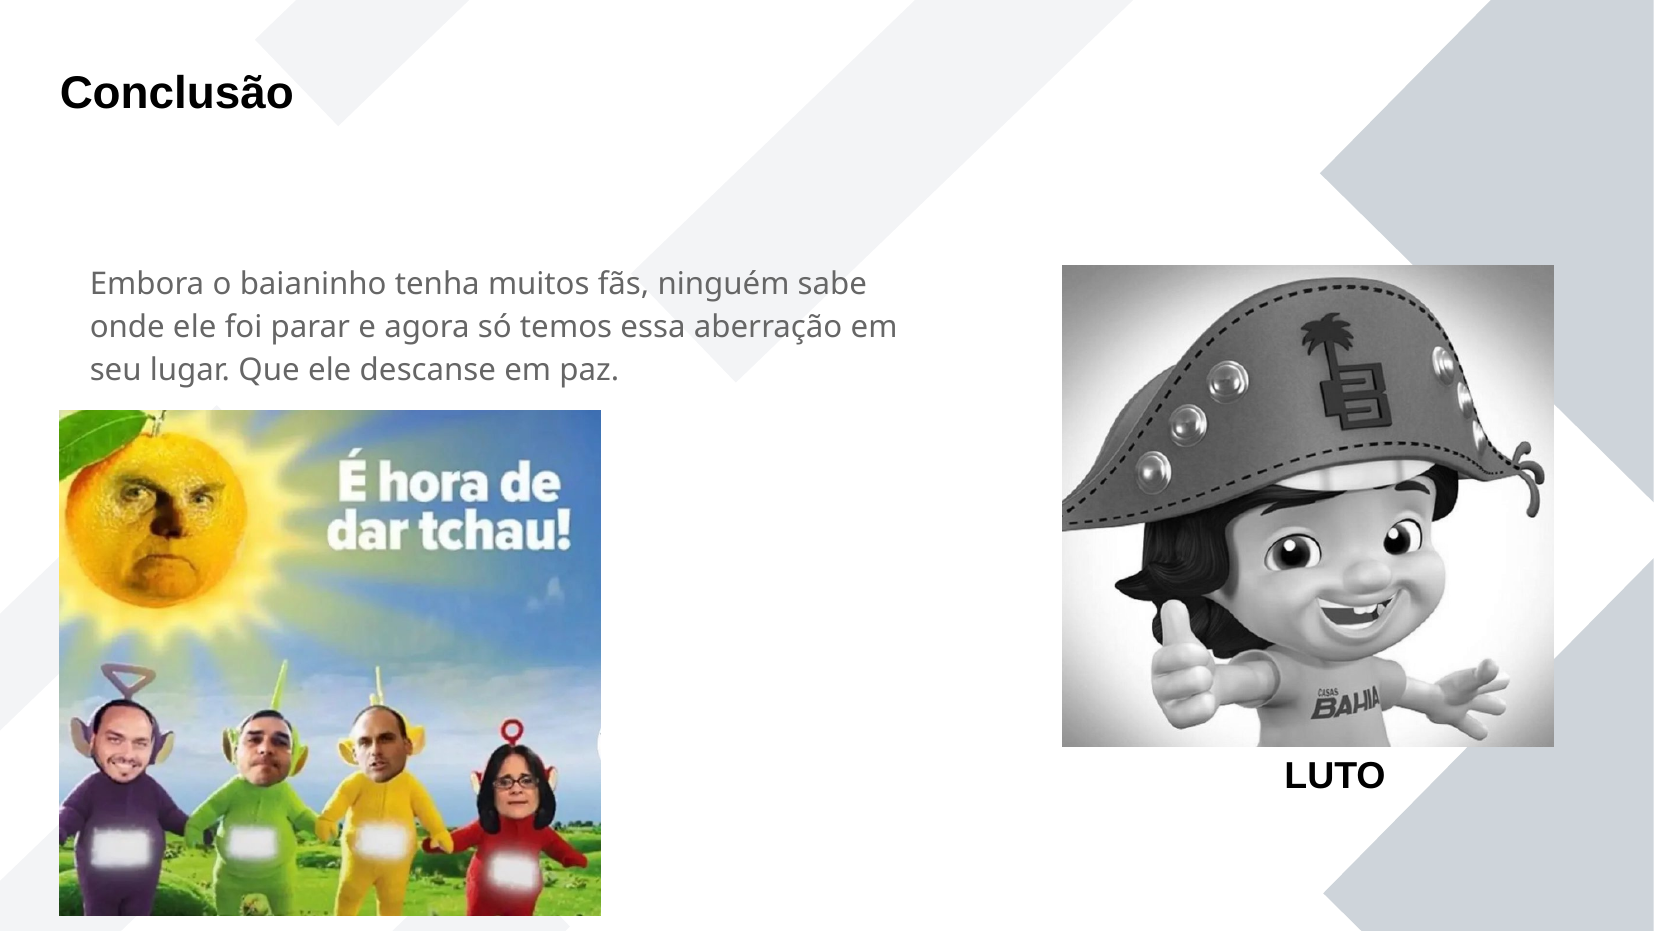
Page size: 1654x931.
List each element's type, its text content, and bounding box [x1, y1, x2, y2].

text_box LUTO [1269, 746, 1477, 804]
picture [59, 410, 601, 916]
text_box Conclusão [45, 60, 631, 138]
picture [1062, 265, 1554, 747]
text_box Embora o baianinho tenha muitos fãs, ninguém sabe onde ele foi parar e agora só temos essa aberração em seu lugar. Que ele descanse em paz. [75, 253, 916, 526]
